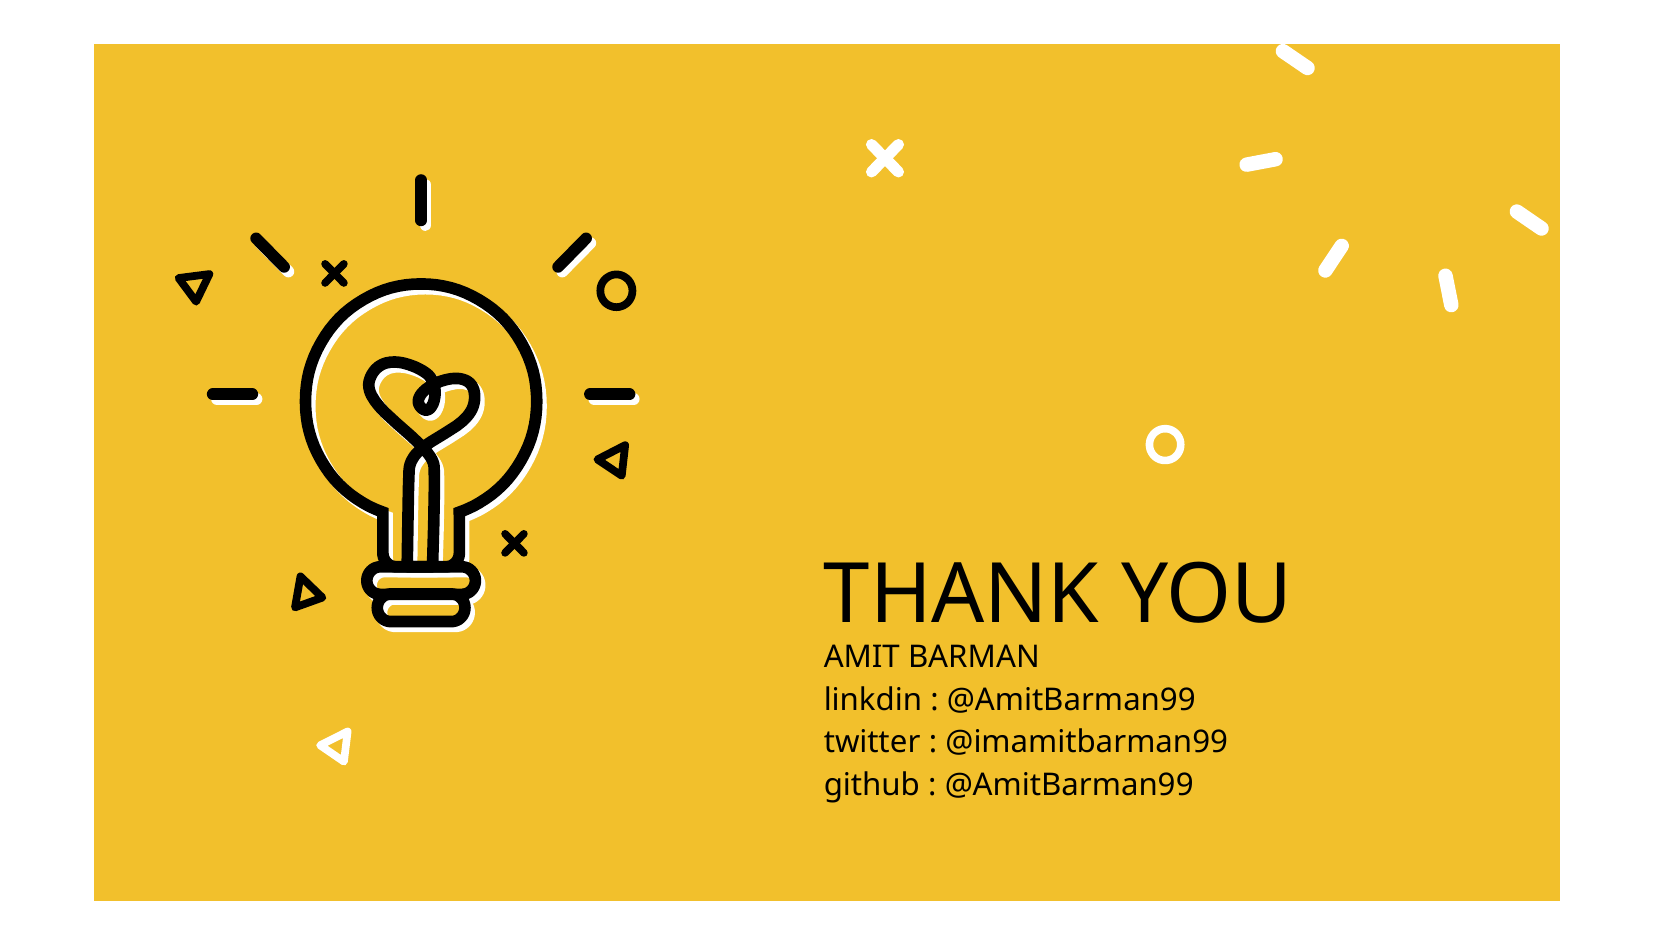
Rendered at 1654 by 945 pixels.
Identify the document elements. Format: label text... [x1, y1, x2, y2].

title THANK YOU [823, 532, 1544, 648]
title AMIT BARMAN linkdin : @AmitBarman99 twitter : @imamitbarman99 github : @AmitBarman99 [823, 647, 1399, 791]
